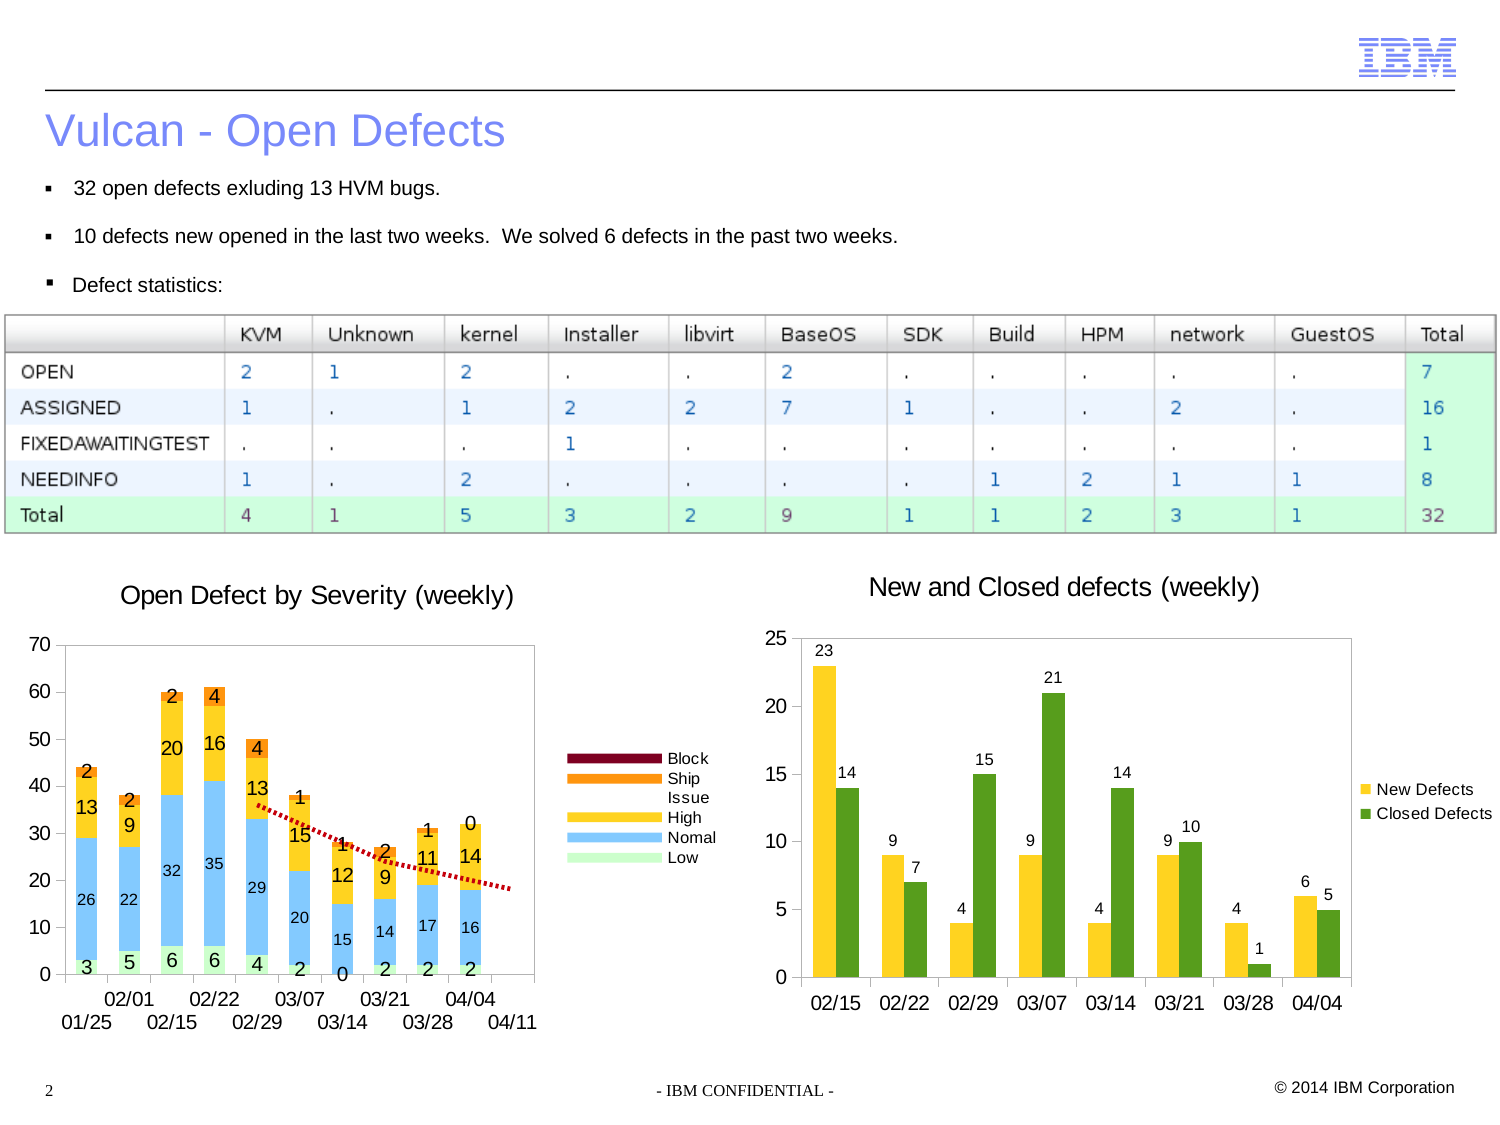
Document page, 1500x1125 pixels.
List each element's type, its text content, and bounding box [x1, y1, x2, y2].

list 32 open defects exluding 13 HVM bugs. 10 defects new opened in the last two weeks. We solved 6 defects in the past two weeks. Defect statistics: [30, 169, 1430, 307]
picture [1359, 37, 1456, 77]
chart [739, 551, 1500, 1052]
picture [0, 310, 1500, 537]
chart [5, 568, 731, 1035]
title Vulcan - Open Defects [30, 97, 1456, 203]
